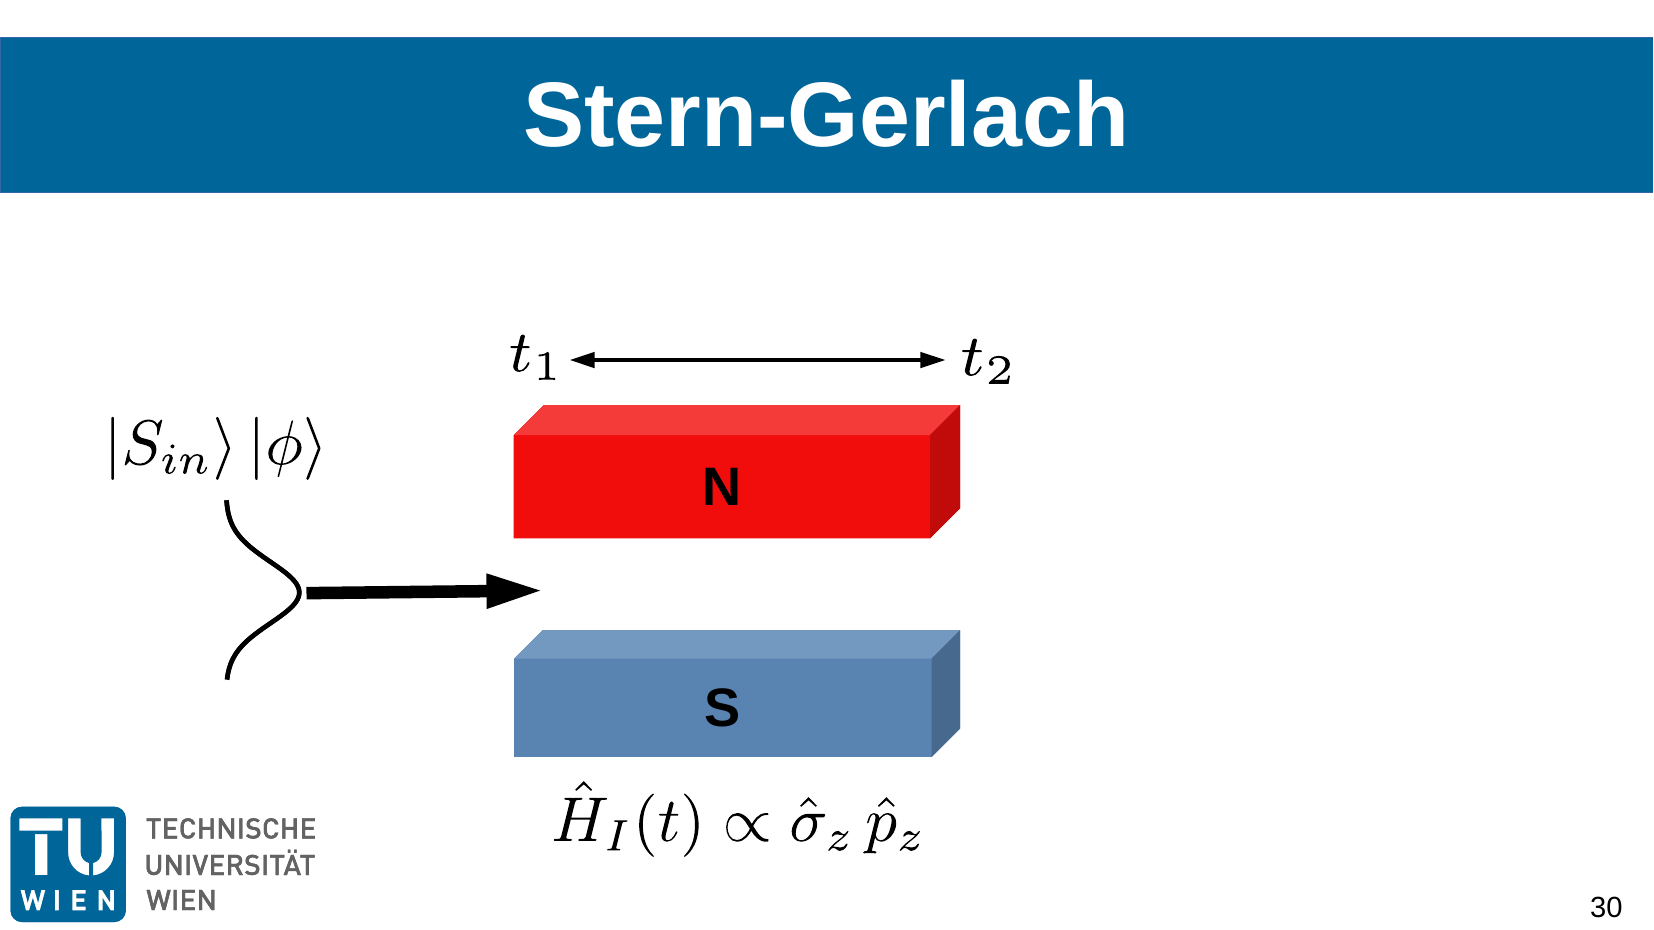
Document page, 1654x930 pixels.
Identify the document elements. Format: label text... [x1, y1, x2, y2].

title Stern-Gerlach [0, 37, 1653, 193]
picture [505, 330, 556, 391]
text_box Imaginary part [513, 405, 959, 436]
title Weak value picture [514, 630, 959, 659]
text_box N [513, 436, 930, 539]
picture [960, 315, 1021, 395]
text_box S [514, 659, 931, 757]
picture [543, 770, 934, 876]
picture [75, 412, 345, 692]
